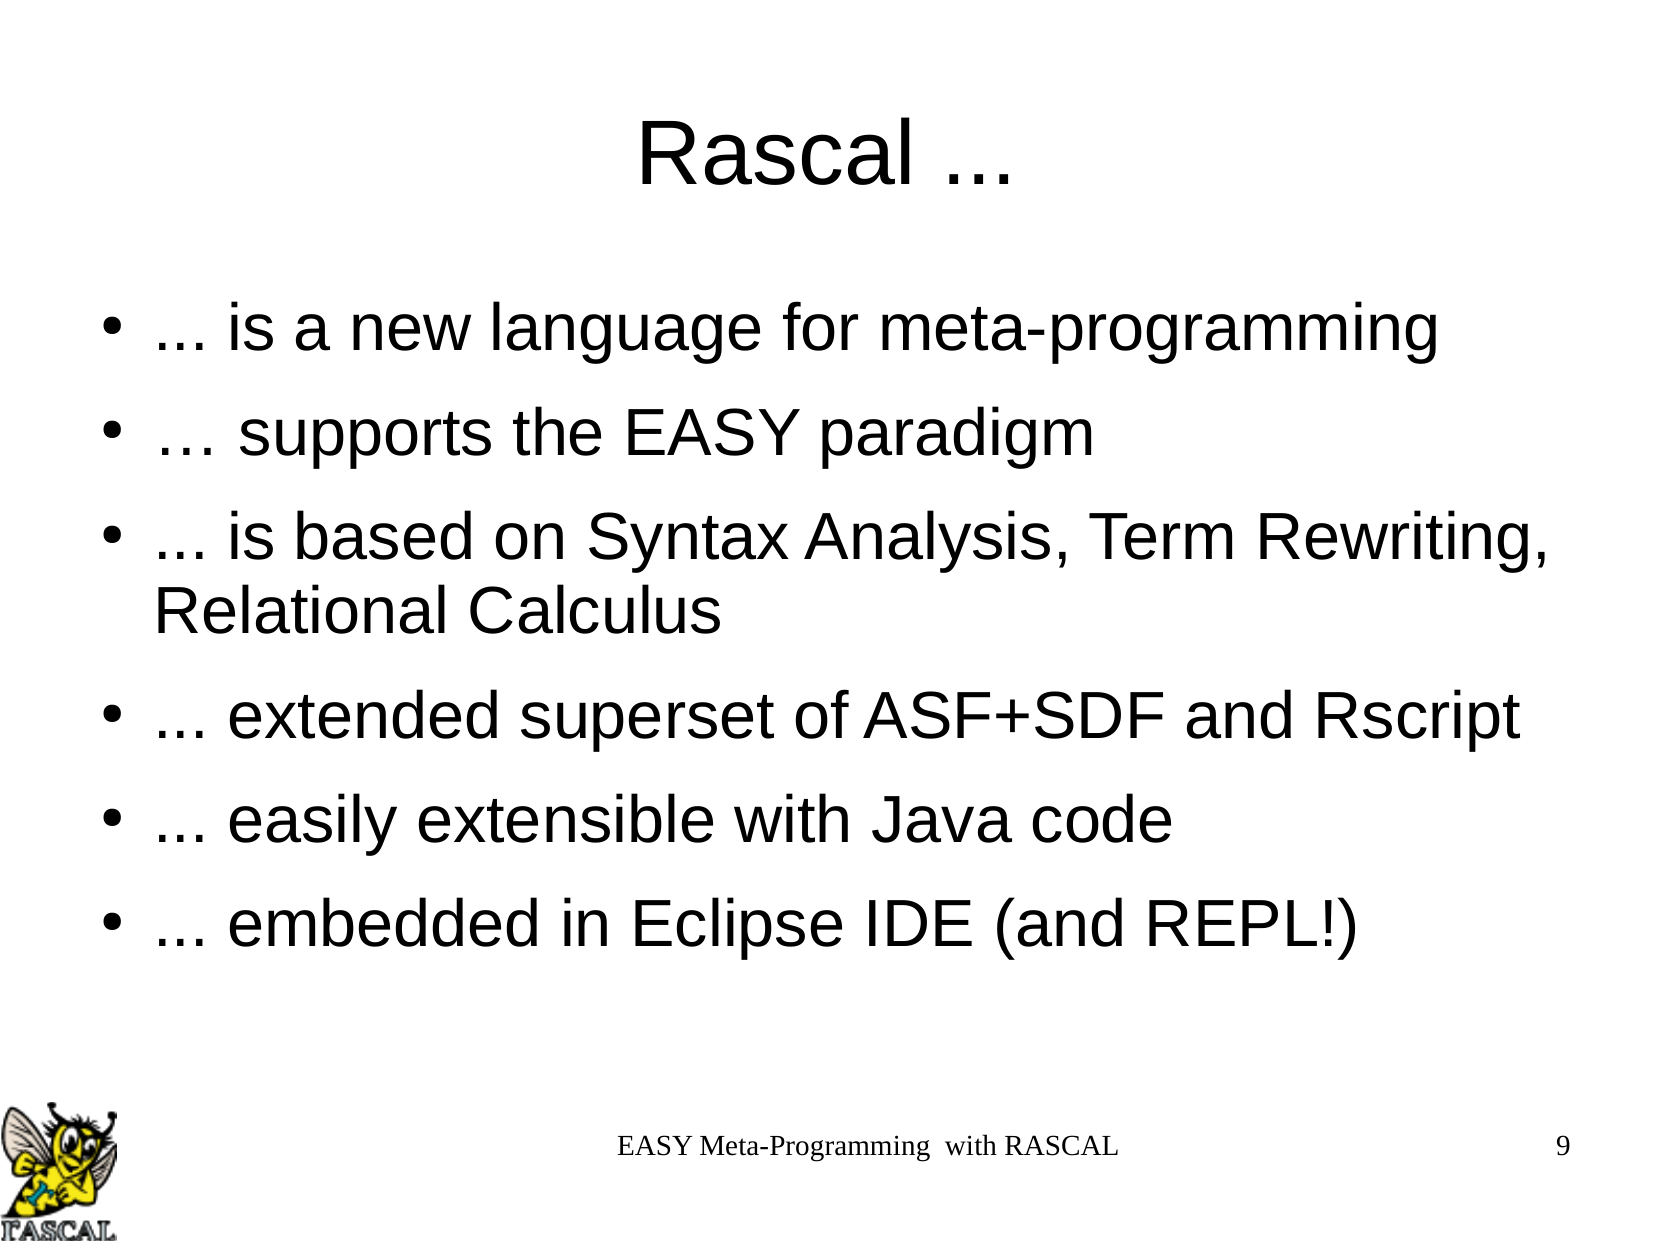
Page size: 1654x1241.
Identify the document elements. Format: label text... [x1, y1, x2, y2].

picture [0, 1102, 117, 1241]
title Rascal ... [82, 49, 1571, 257]
list ... is a new language for meta-programming … supports the EASY paradigm ... is based on Syntax Analysis, Term Rewriting, Relational Calculus ... extended superset of ASF+SDF and Rscript ... easily extensible with Java code ... embedded in Eclipse IDE (and REPL!) [82, 290, 1571, 1109]
